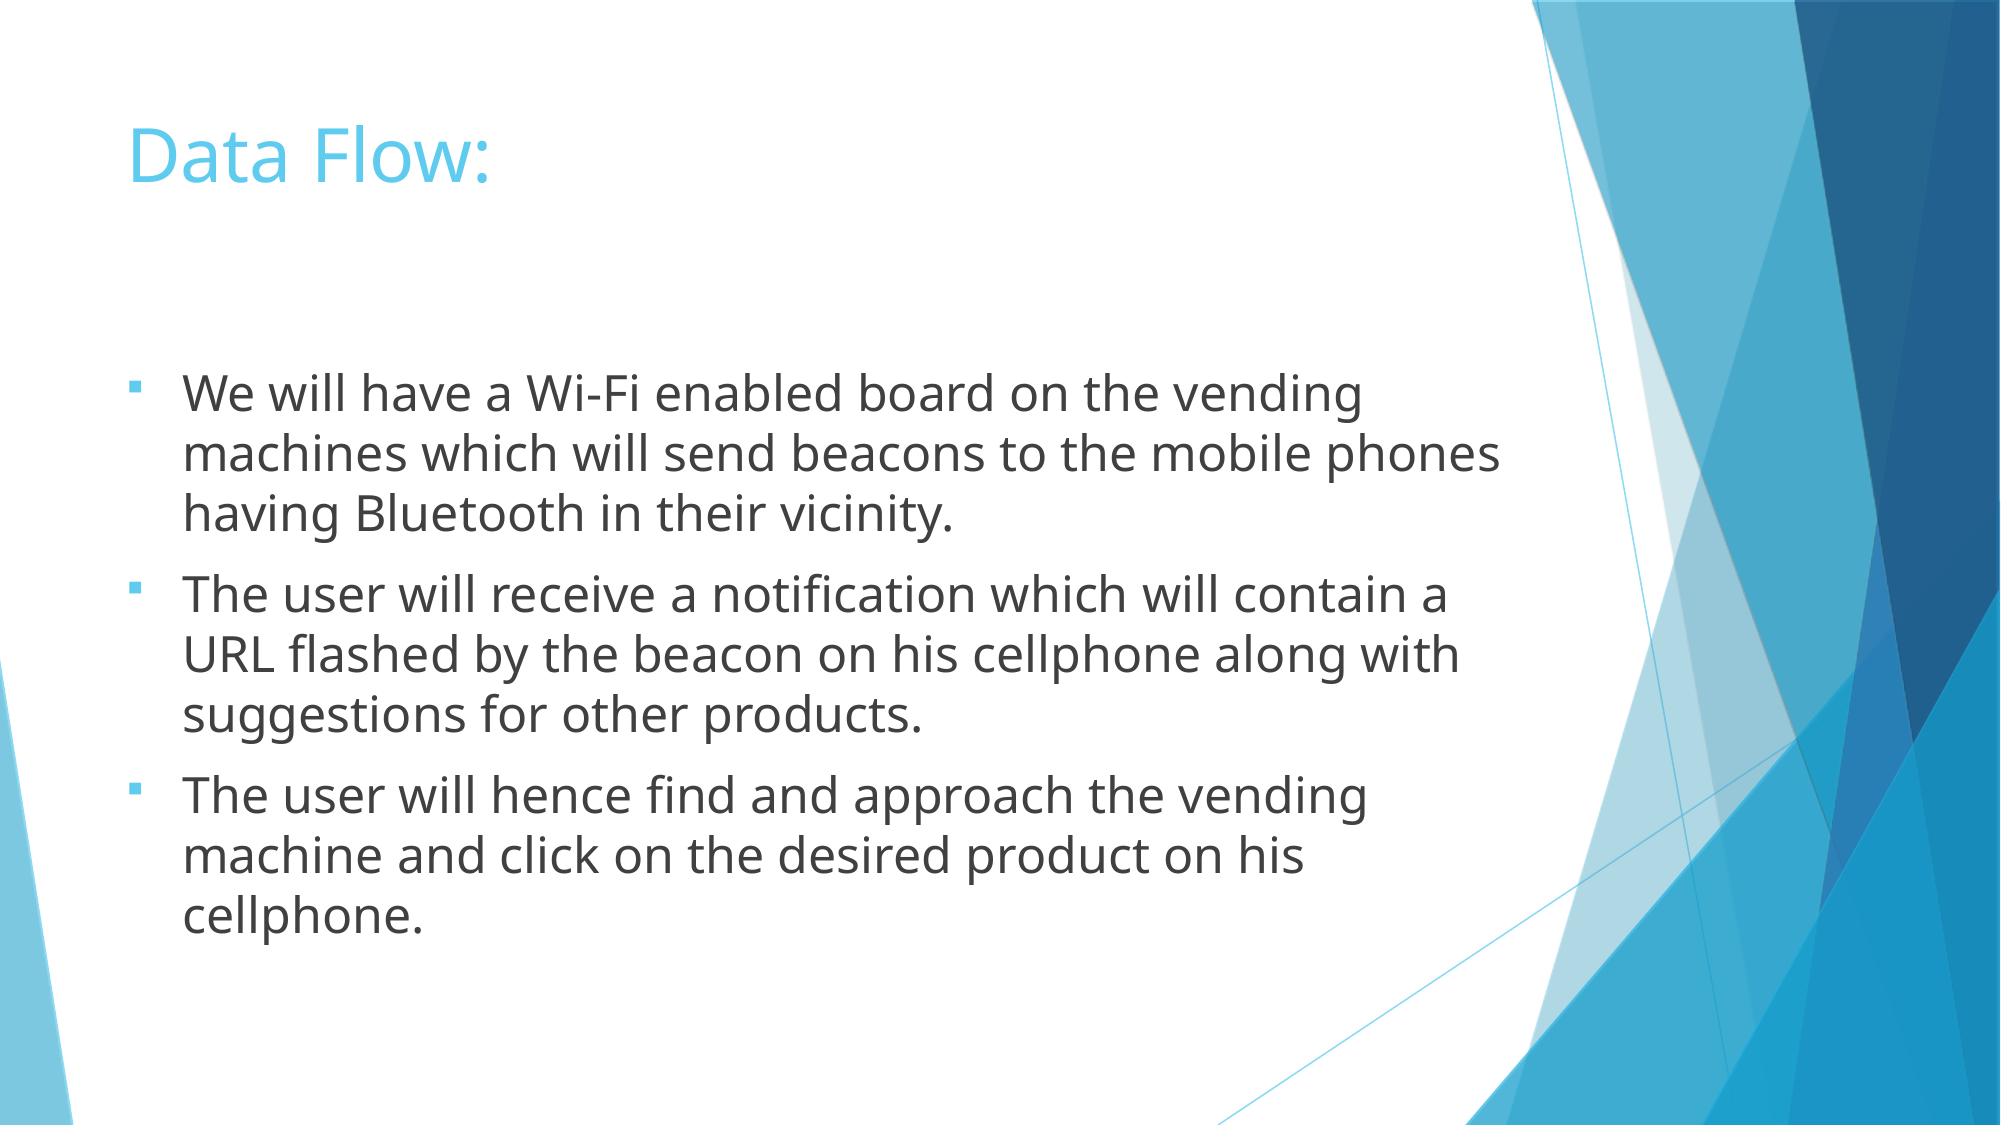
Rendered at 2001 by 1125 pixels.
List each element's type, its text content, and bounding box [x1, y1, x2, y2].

title Data Flow: [111, 99, 1522, 317]
list We will have a Wi-Fi enabled board on the vending machines which will send beacons to the mobile phones having Bluetooth in their vicinity. The user will receive a notification which will contain a URL flashed by the beacon on his cellphone along with suggestions for other products. The user will hence find and approach the vending machine and click on the desired product on his cellphone. [111, 354, 1522, 992]
